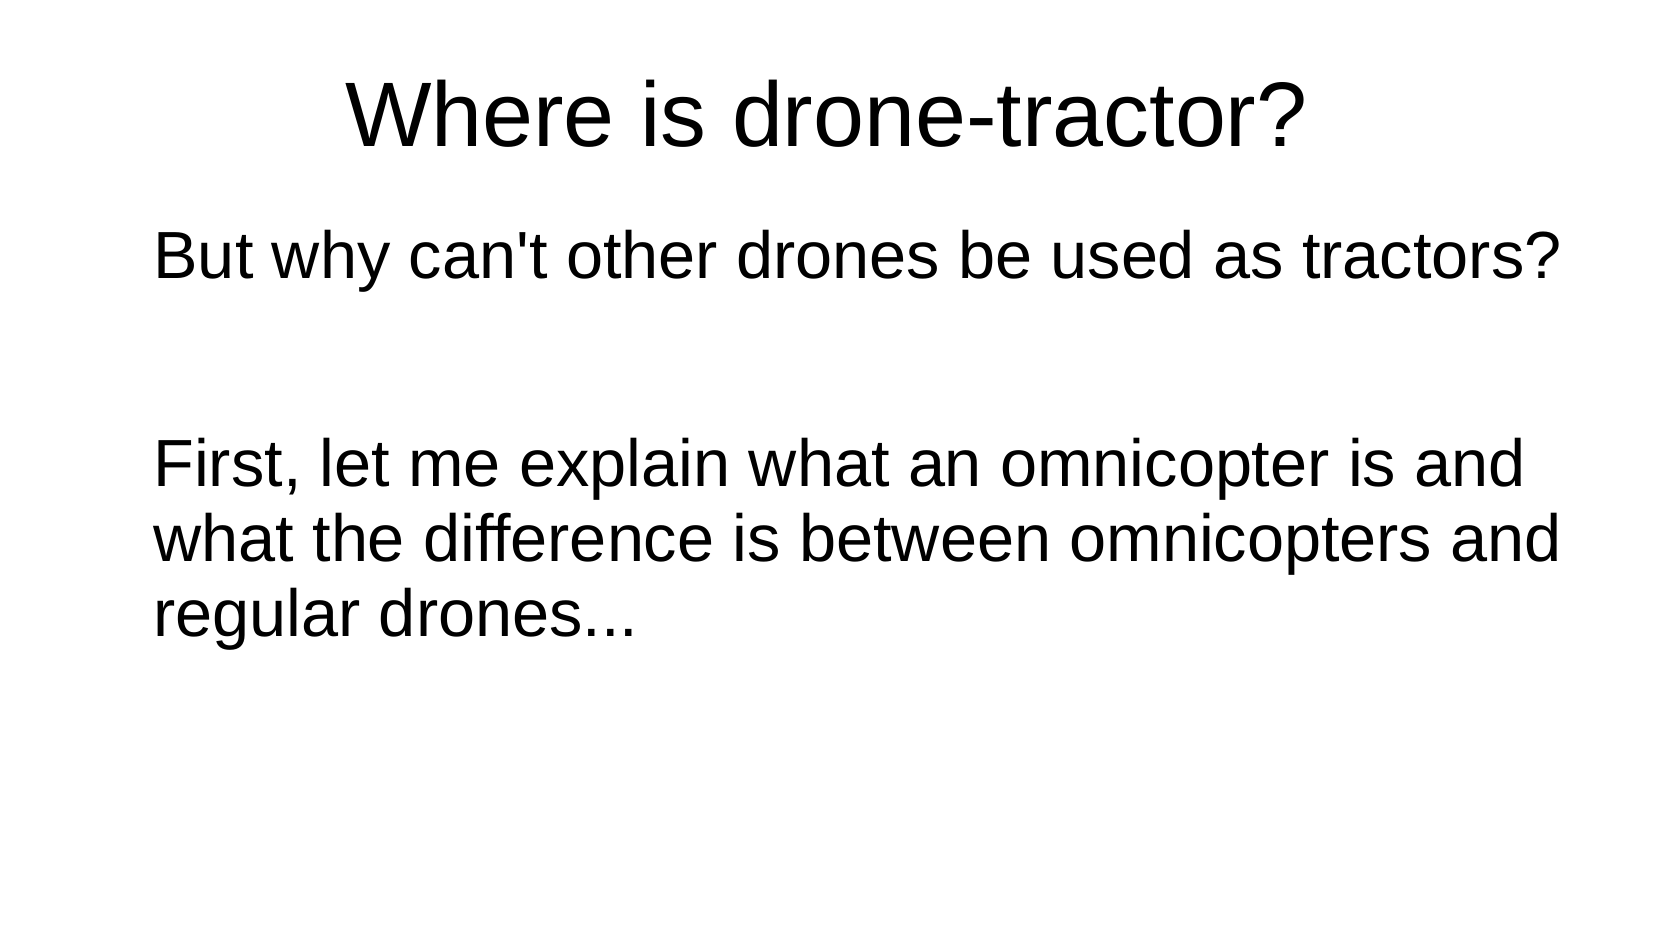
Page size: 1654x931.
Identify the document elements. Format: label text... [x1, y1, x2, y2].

list But why can't other drones be used as tractors? First, let me explain what an omnicopter is and what the difference is between omnicopters and regular drones... [82, 217, 1571, 758]
title Where is drone-tractor? [82, 37, 1571, 193]
